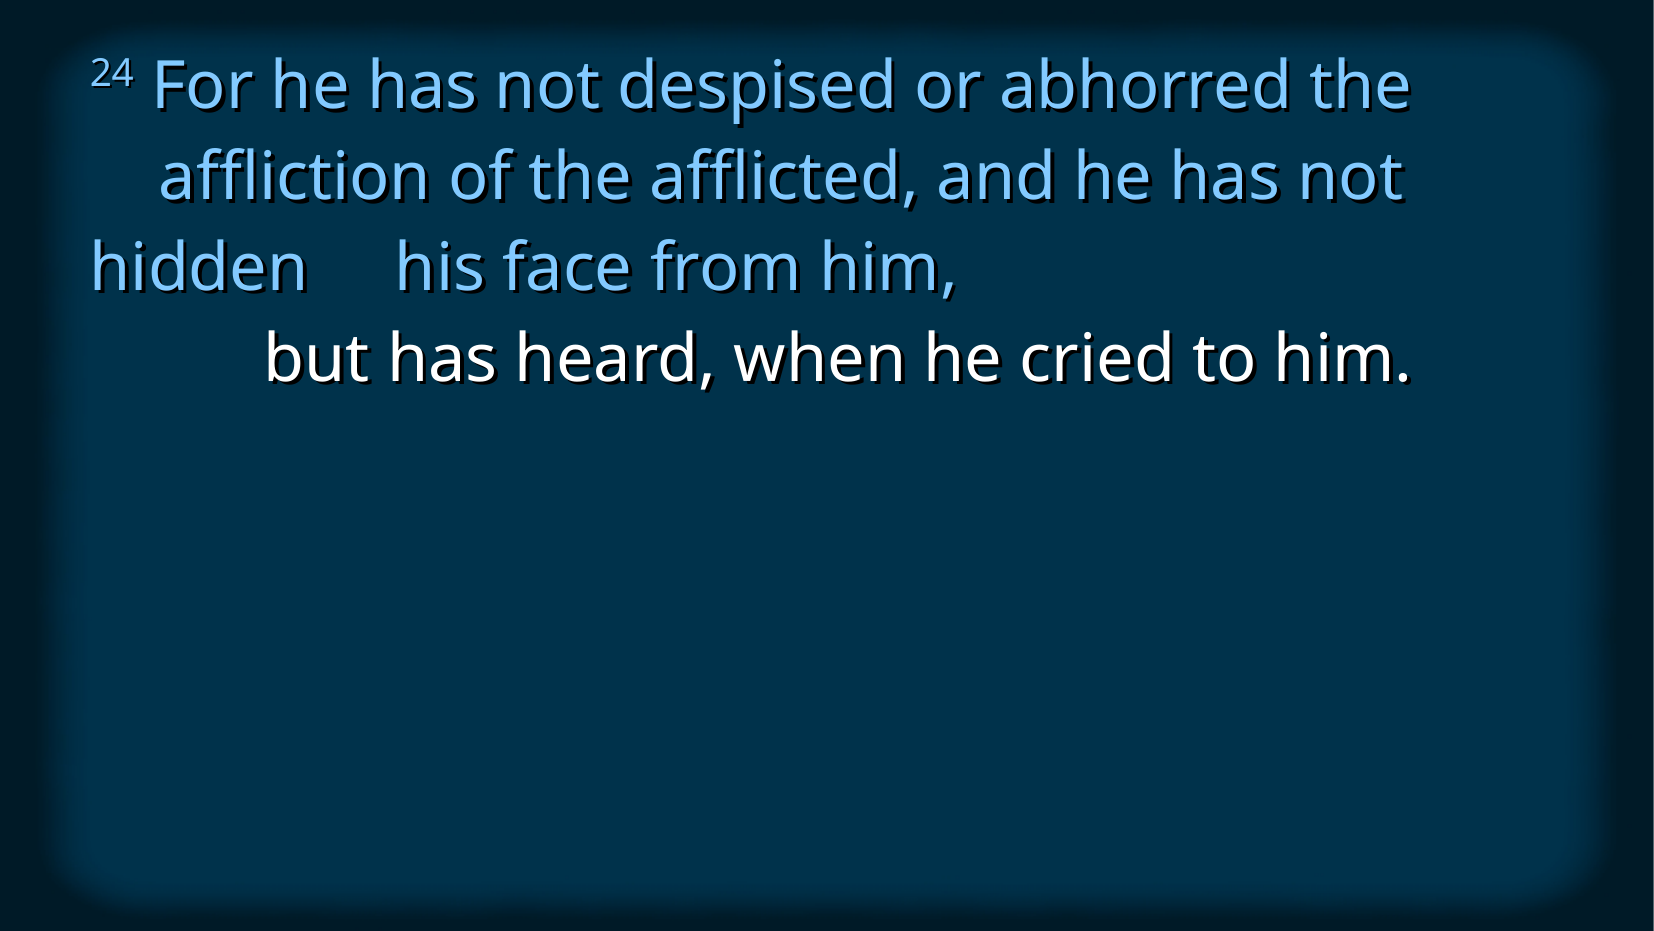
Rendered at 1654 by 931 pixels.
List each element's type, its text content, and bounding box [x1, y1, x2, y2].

text_box 24 For he has not despised or abhorred the affliction of the afflicted, and he has not hidden his face from him, but has heard, when he cried to him. [75, 30, 1576, 400]
picture [0, 0, 1654, 931]
